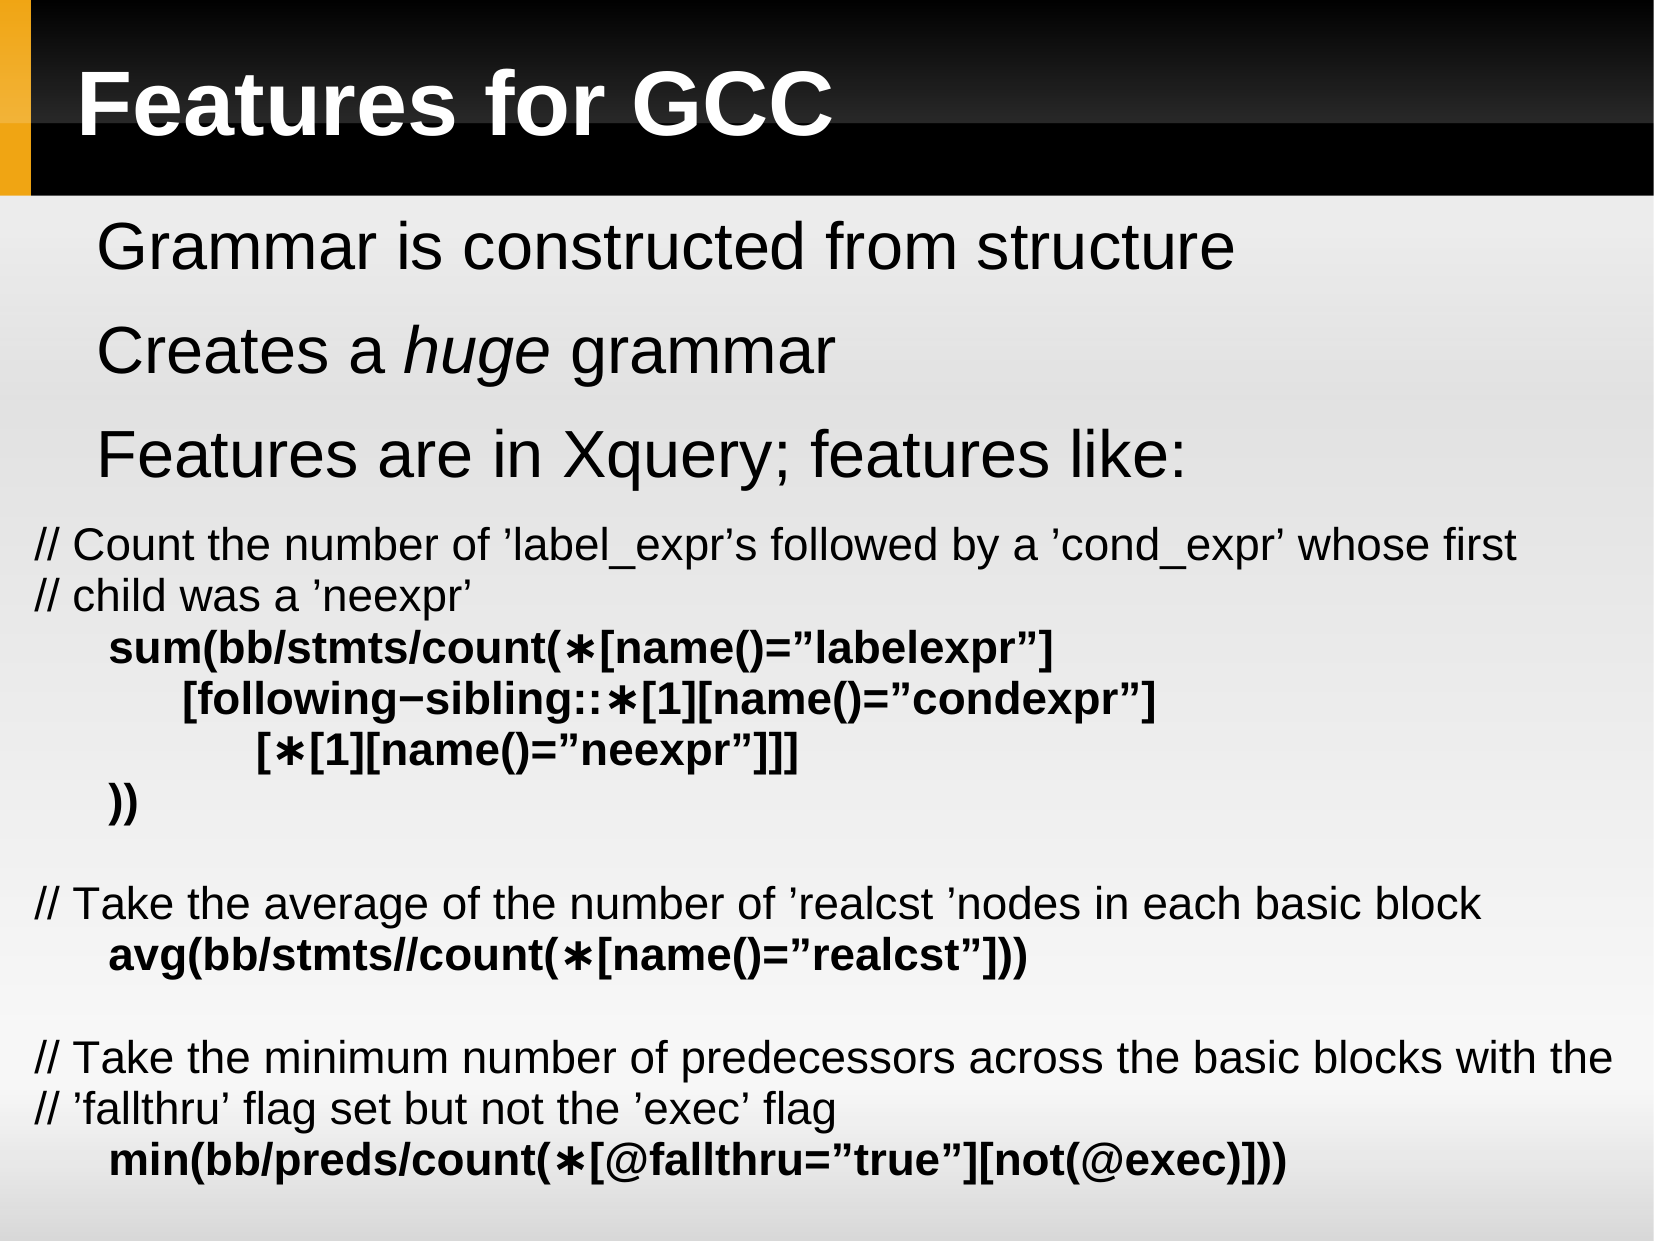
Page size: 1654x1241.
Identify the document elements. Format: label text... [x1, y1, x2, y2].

list Grammar is constructed from structure Creates a huge grammar Features are in Xquery; features like: [78, 208, 1567, 511]
text_box // Count the number of ’label_expr’s followed by a ’cond_expr’ whose first // child was a ’neexpr’ sum(bb/stmts/count(∗[name()=”labelexpr”] [following−sibling::∗[1][name()=”condexpr”] [∗[1][name()=”neexpr”]]] )) // Take the average of the number of ’realcst ’nodes in each basic block avg(bb/stmts//count(∗[name()=”realcst”])) // Take the minimum number of predecessors across the basic blocks with the // ’fallthru’ flag set but not the ’exec’ flag min(bb/preds/count(∗[@fallthru=”true”][not(@exec)])) [19, 511, 1634, 1193]
title Features for GCC [76, 7, 1565, 200]
picture [0, 0, 1654, 1241]
